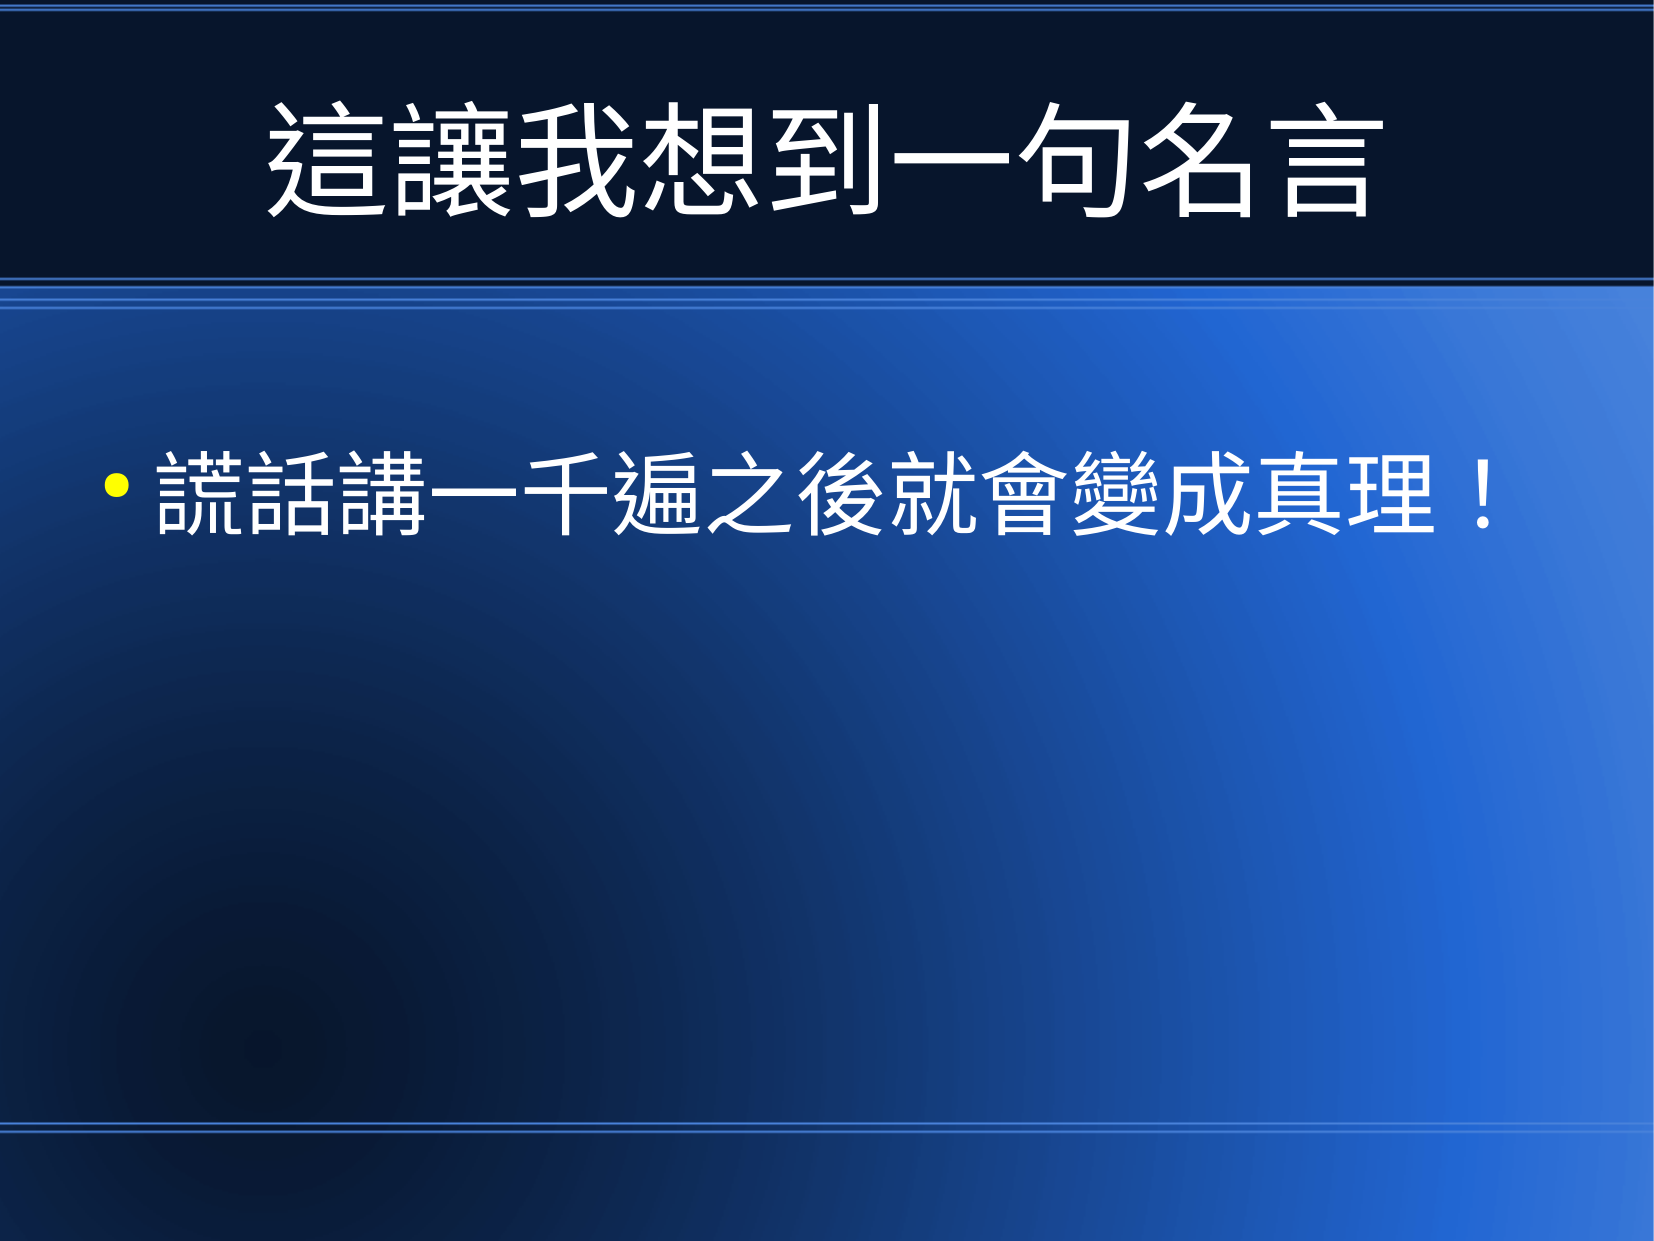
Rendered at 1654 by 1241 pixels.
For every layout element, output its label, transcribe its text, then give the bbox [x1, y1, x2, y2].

picture [0, 0, 1654, 1241]
title 這讓我想到一句名言 [82, 49, 1571, 257]
list 謊話講一千遍之後就會變成真理！ [82, 355, 1571, 1241]
